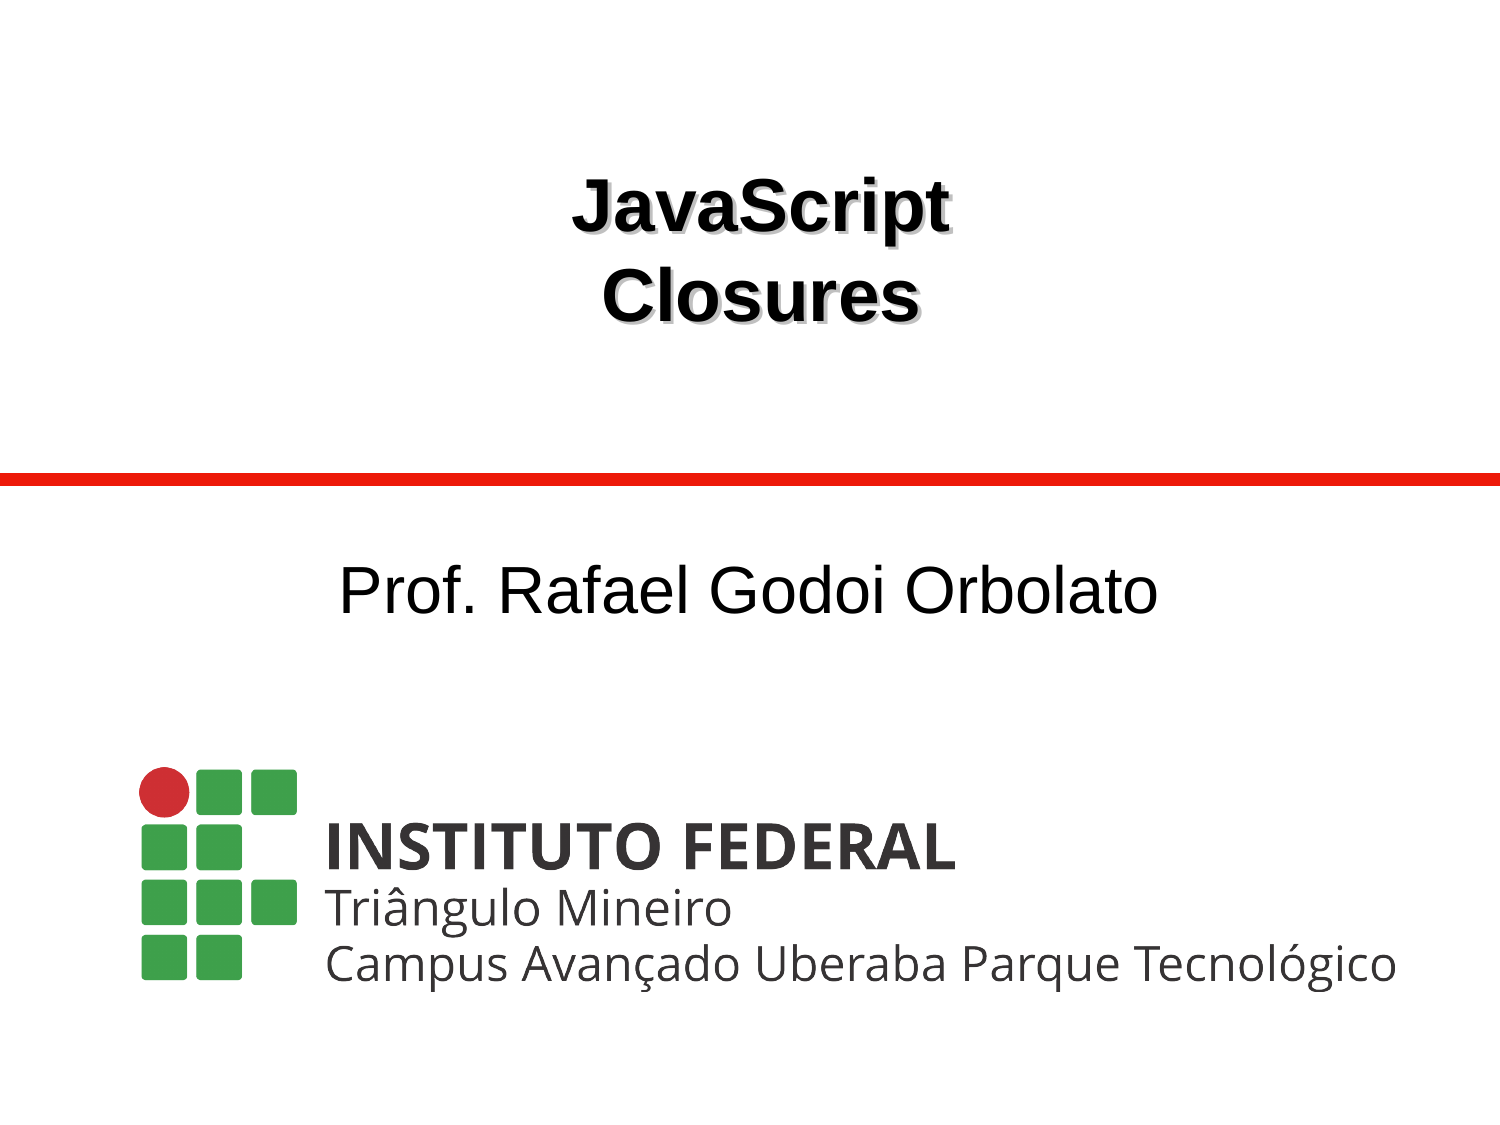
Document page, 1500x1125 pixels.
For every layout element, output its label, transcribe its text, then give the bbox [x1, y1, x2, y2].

text_box Prof. Rafael Godoi Orbolato [295, 538, 1204, 756]
title JavaScript Closures [123, 88, 1399, 404]
picture [139, 767, 1395, 992]
